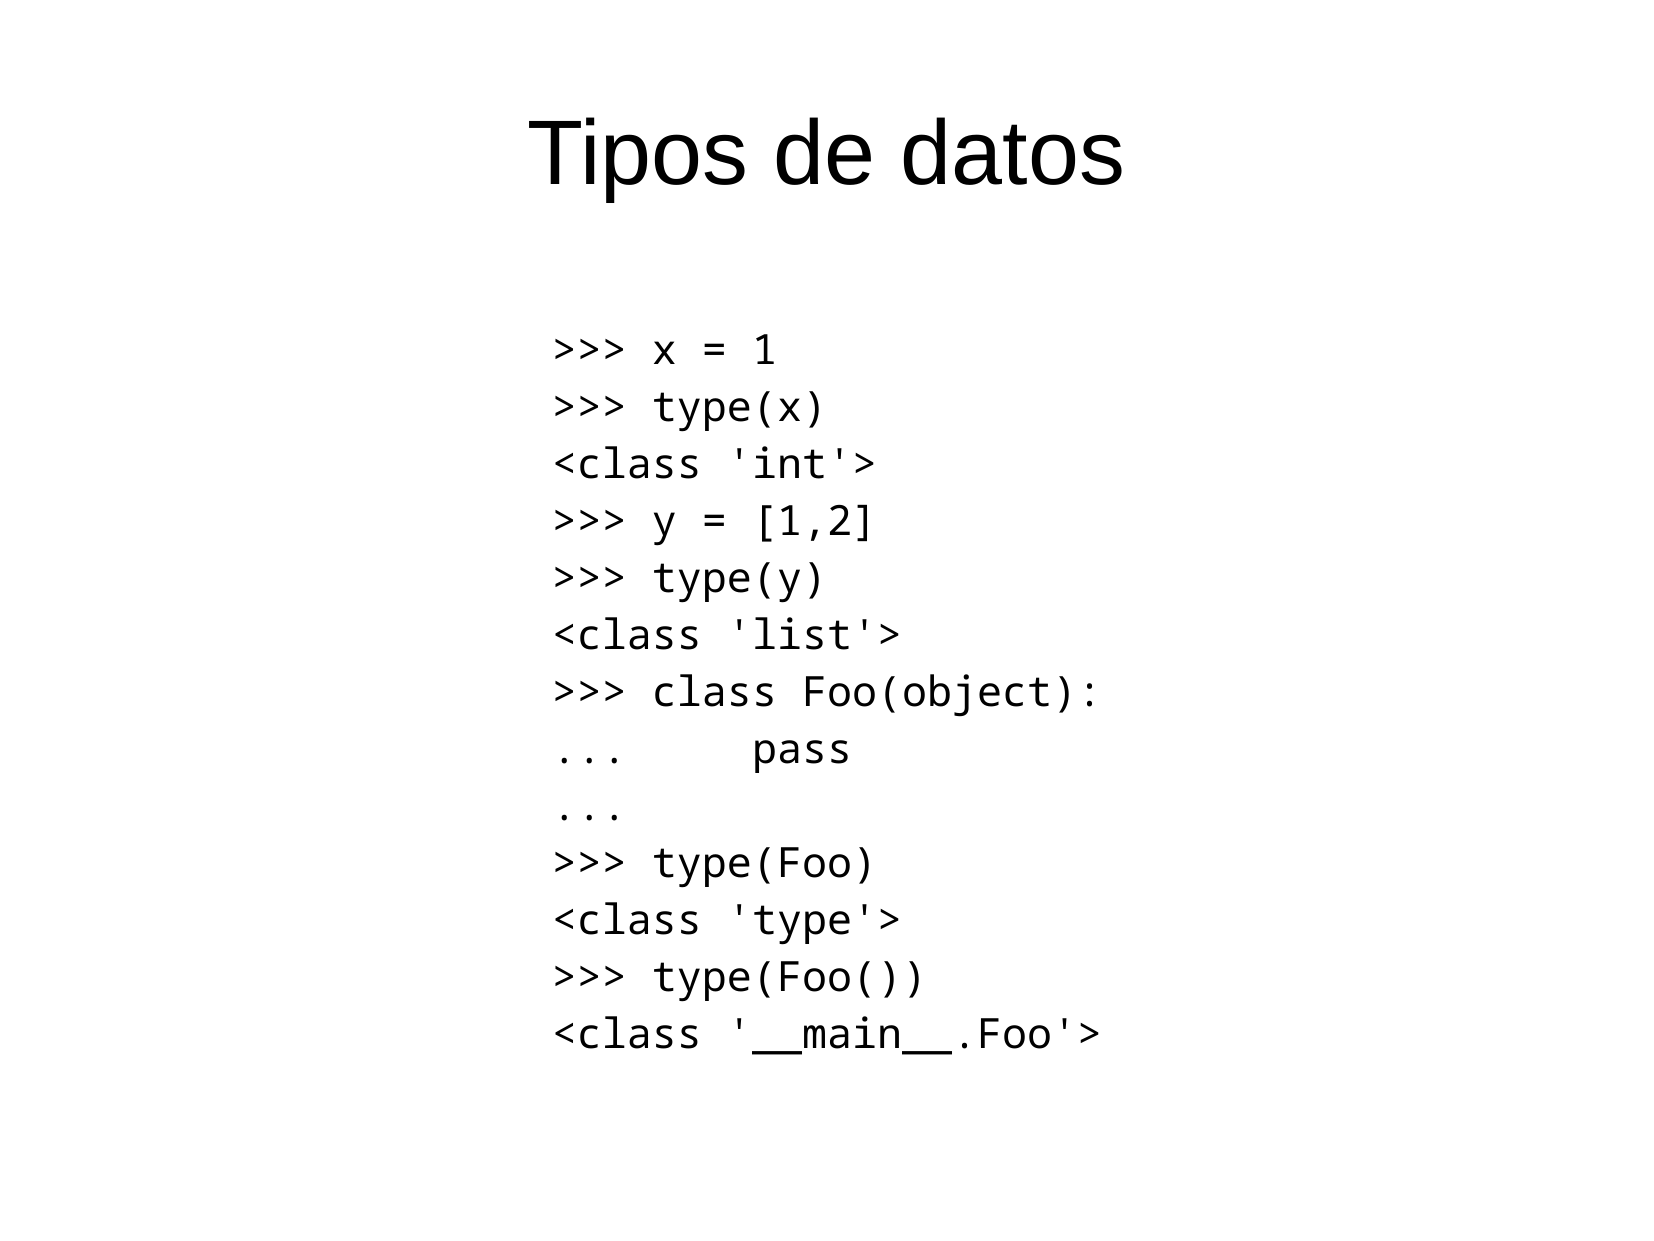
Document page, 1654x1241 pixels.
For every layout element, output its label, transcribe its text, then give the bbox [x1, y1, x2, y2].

text_box >>> x = 1 >>> type(x) <class 'int'> >>> y = [1,2] >>> type(y) <class 'list'> >>> class Foo(object): ... pass ... >>> type(Foo) <class 'type'> >>> type(Foo()) <class '__main__.Foo'> [537, 312, 1156, 871]
title Tipos de datos [82, 49, 1571, 257]
